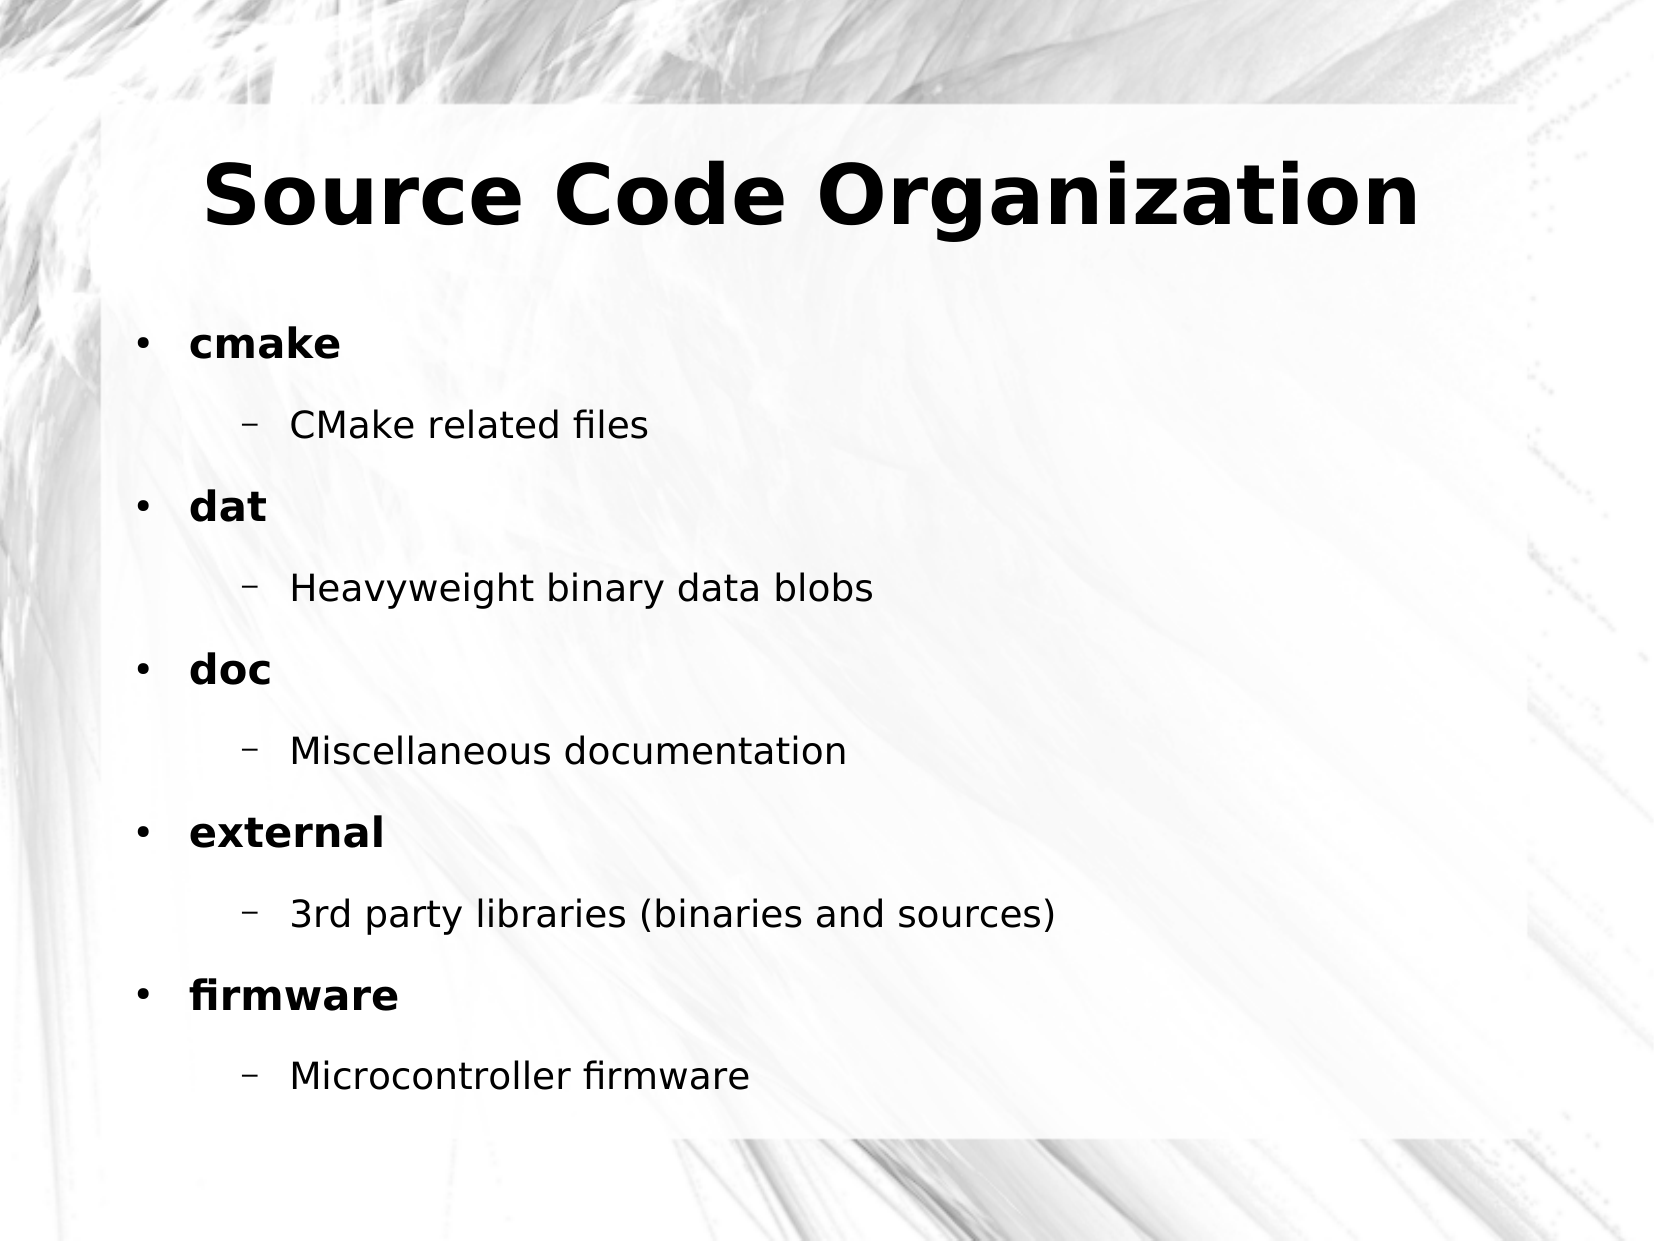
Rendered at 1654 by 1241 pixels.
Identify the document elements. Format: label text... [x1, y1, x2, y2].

picture [0, 0, 1654, 1241]
list cmake CMake related files dat Heavyweight binary data blobs doc Miscellaneous documentation external 3rd party libraries (binaries and sources) firmware Microcontroller firmware [118, 319, 1571, 1099]
title Source Code Organization [118, 117, 1506, 275]
